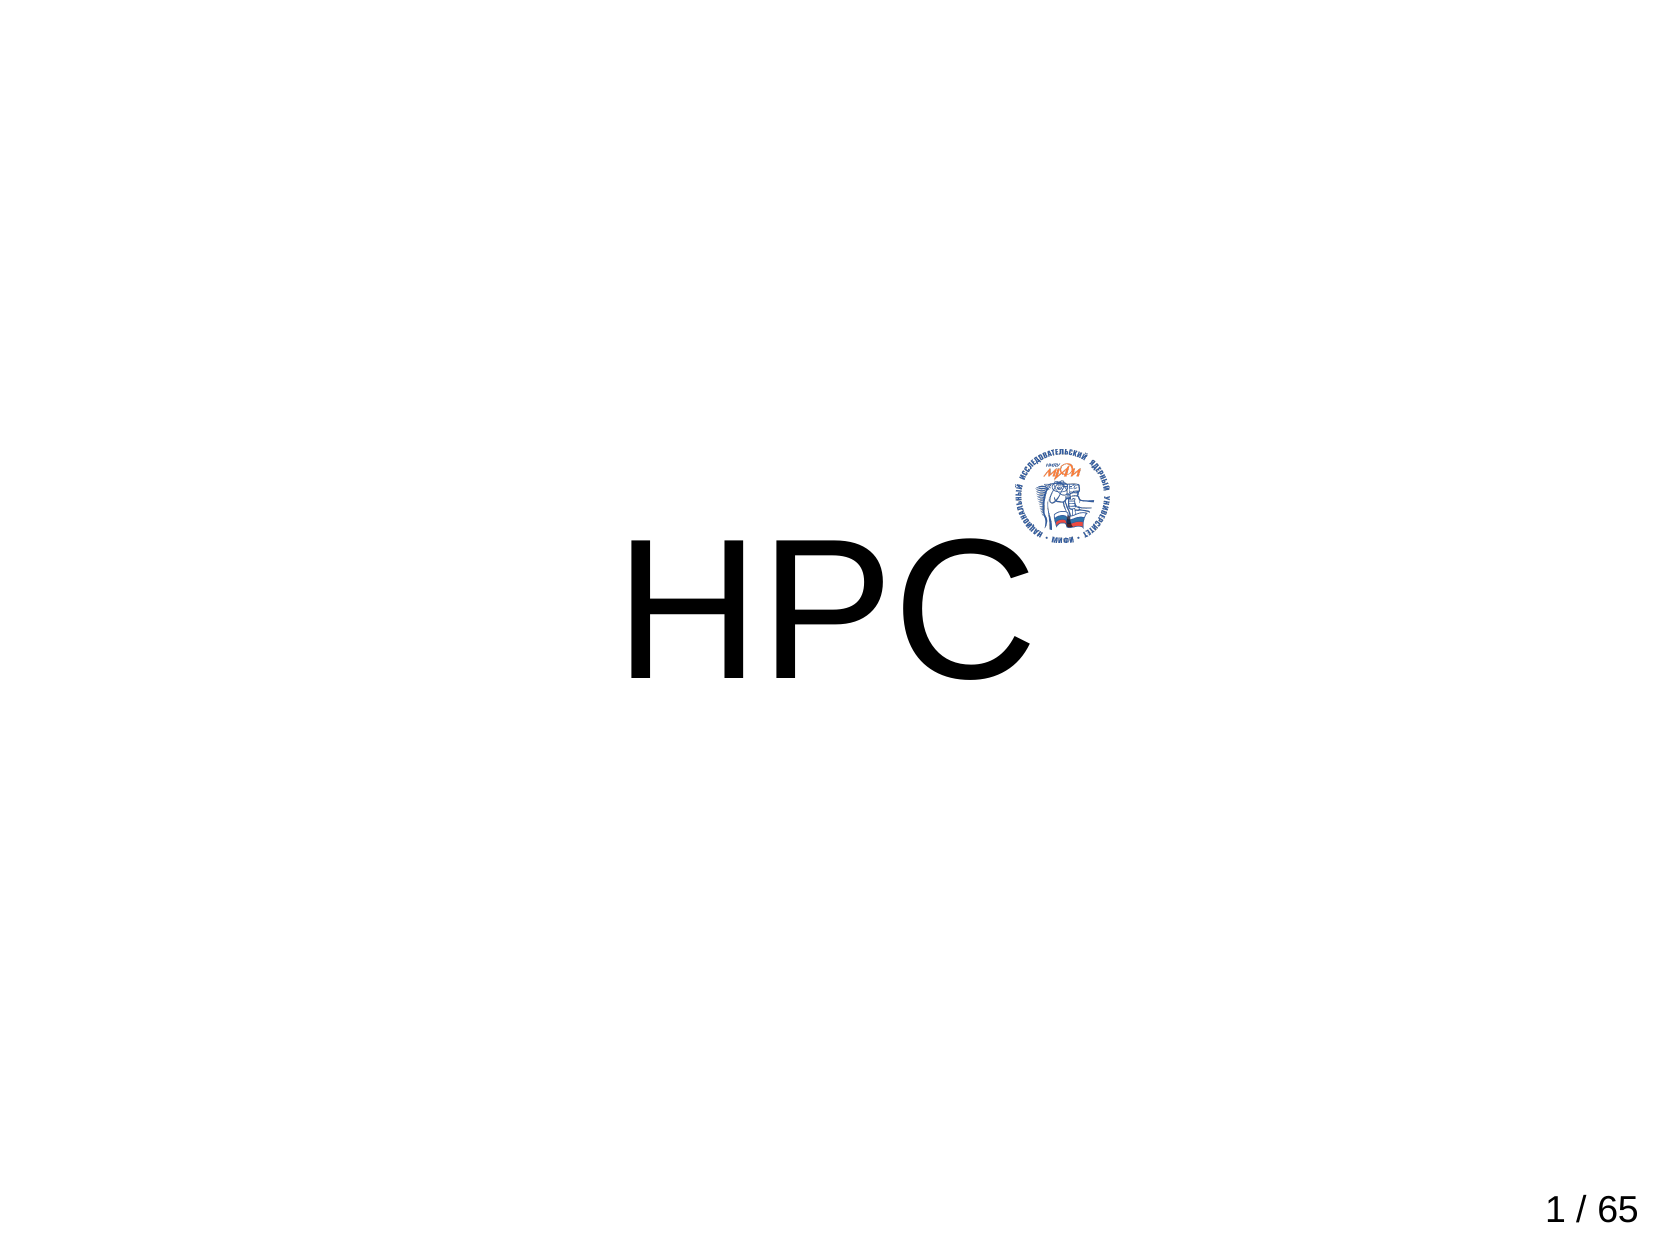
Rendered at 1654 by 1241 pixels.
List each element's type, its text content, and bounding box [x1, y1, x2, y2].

title HPC [82, 49, 1571, 1170]
text_box <number> / 65 [1380, 1181, 1654, 1238]
